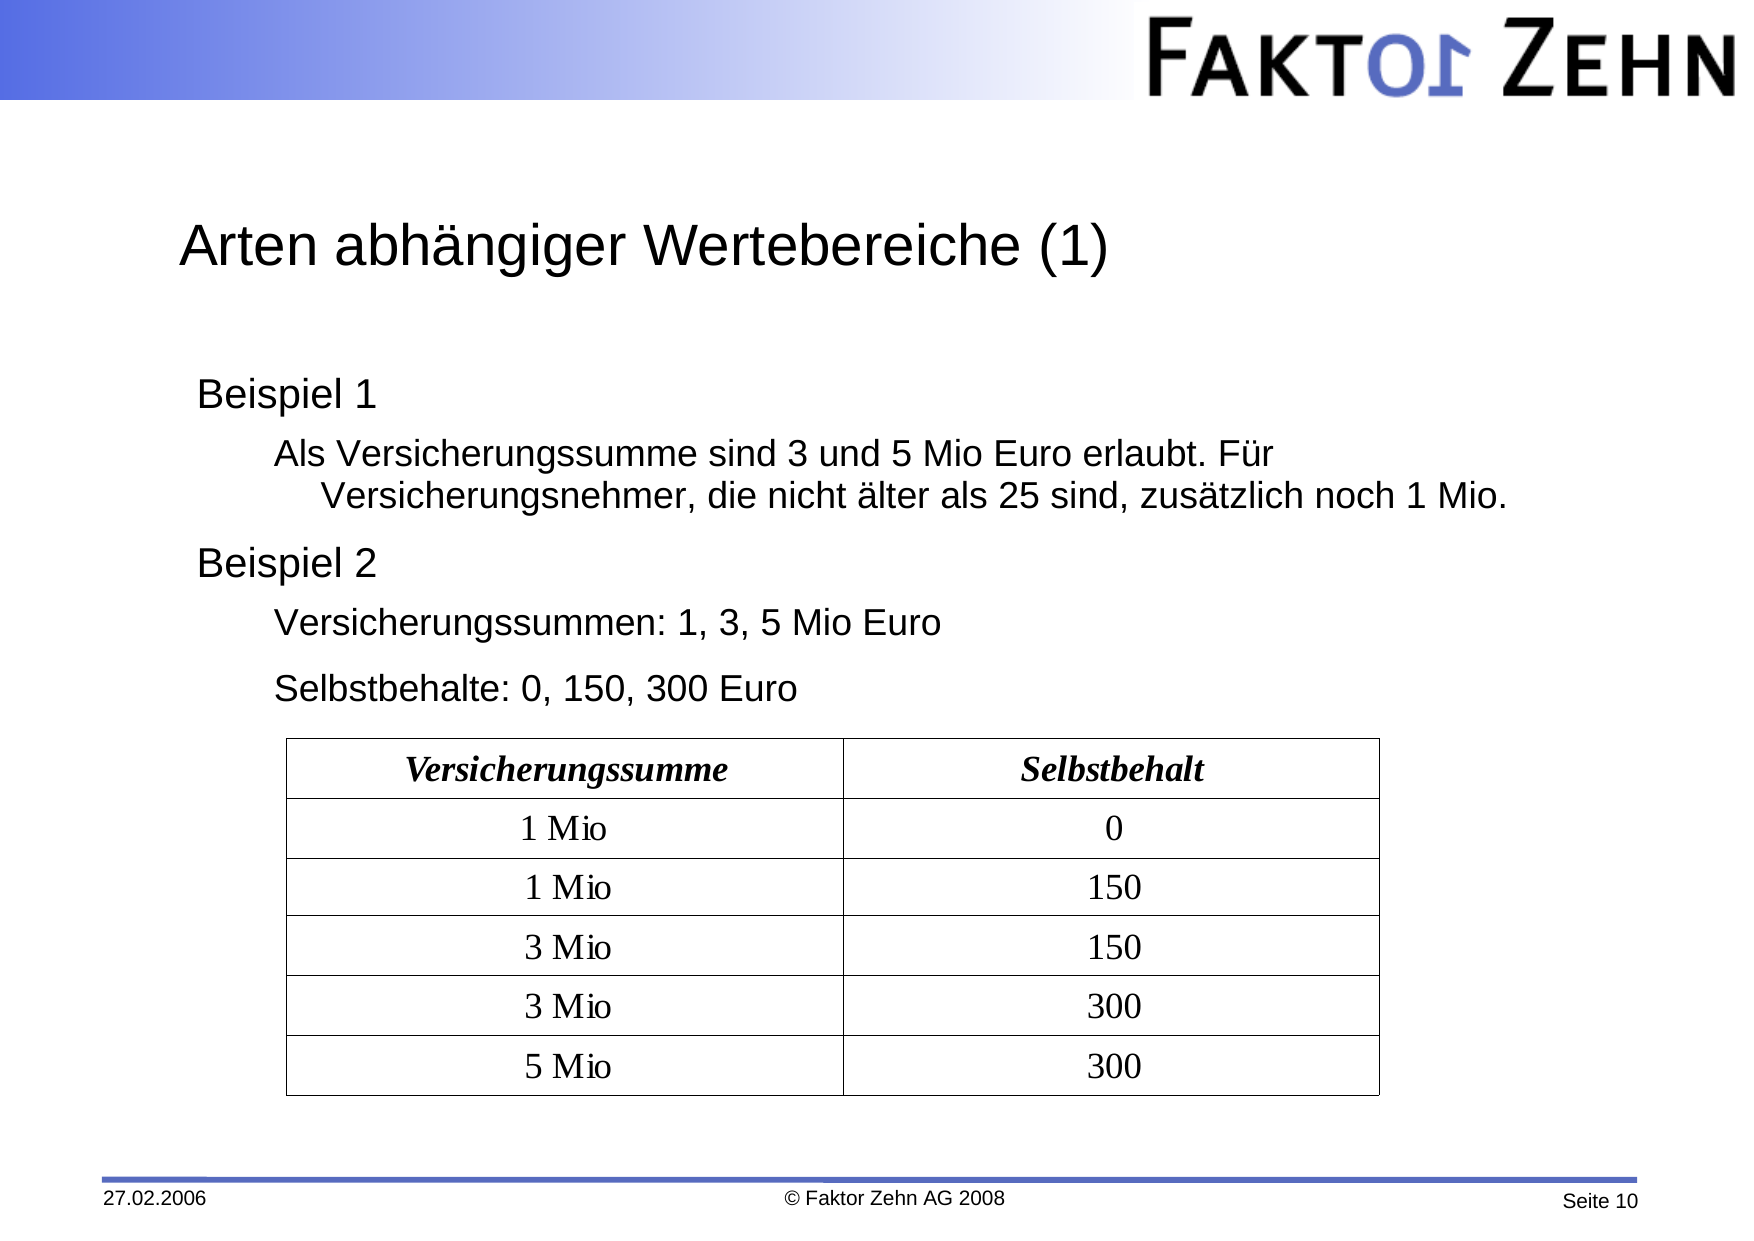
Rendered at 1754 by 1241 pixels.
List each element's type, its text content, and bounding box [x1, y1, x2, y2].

picture [1133, 2, 1749, 105]
title Arten abhängiger Wertebereiche (1) [179, 142, 1576, 349]
list Beispiel 1 Als Versicherungssumme sind 3 und 5 Mio Euro erlaubt. Für Versicherungsnehmer, die nicht älter als 25 sind, zusätzlich noch 1 Mio. Beispiel 2 Versicherungssummen: 1, 3, 5 Mio Euro Selbstbehalte: 0, 150, 300 Euro [179, 371, 1576, 738]
chart [82, 738, 1610, 1165]
